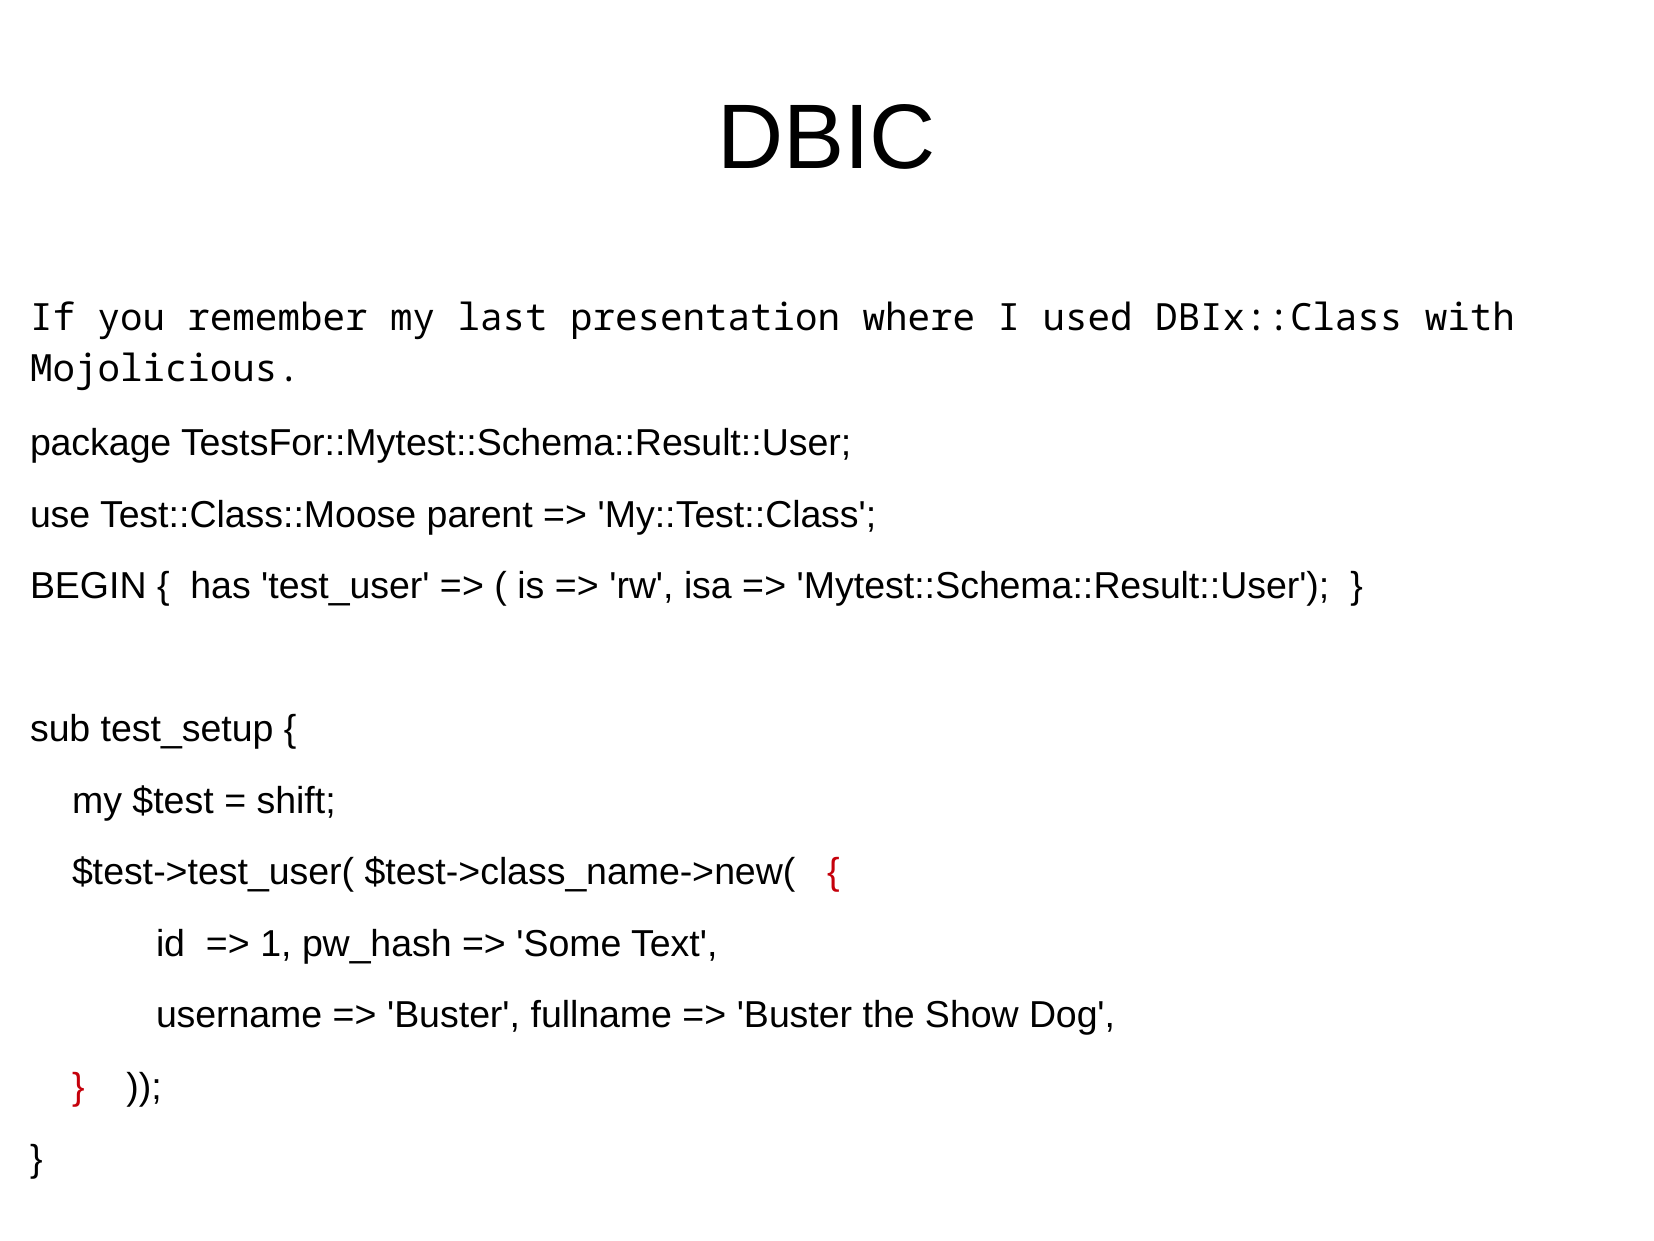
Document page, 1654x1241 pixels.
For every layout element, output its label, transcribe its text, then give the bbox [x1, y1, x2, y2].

list If you remember my last presentation where I used DBIx::Class with Mojolicious. package TestsFor::Mytest::Schema::Result::User; use Test::Class::Moose parent => 'My::Test::Class'; BEGIN { has 'test_user' => ( is => 'rw', isa => 'Mytest::Schema::Result::User'); } sub test_setup { my $test = shift; $test->test_user( $test->class_name->new( { id => 1, pw_hash => 'Some Text', username => 'Buster', fullname => 'Buster the Show Dog', } )); } [30, 290, 1654, 1186]
title DBIC [82, 49, 1571, 226]
